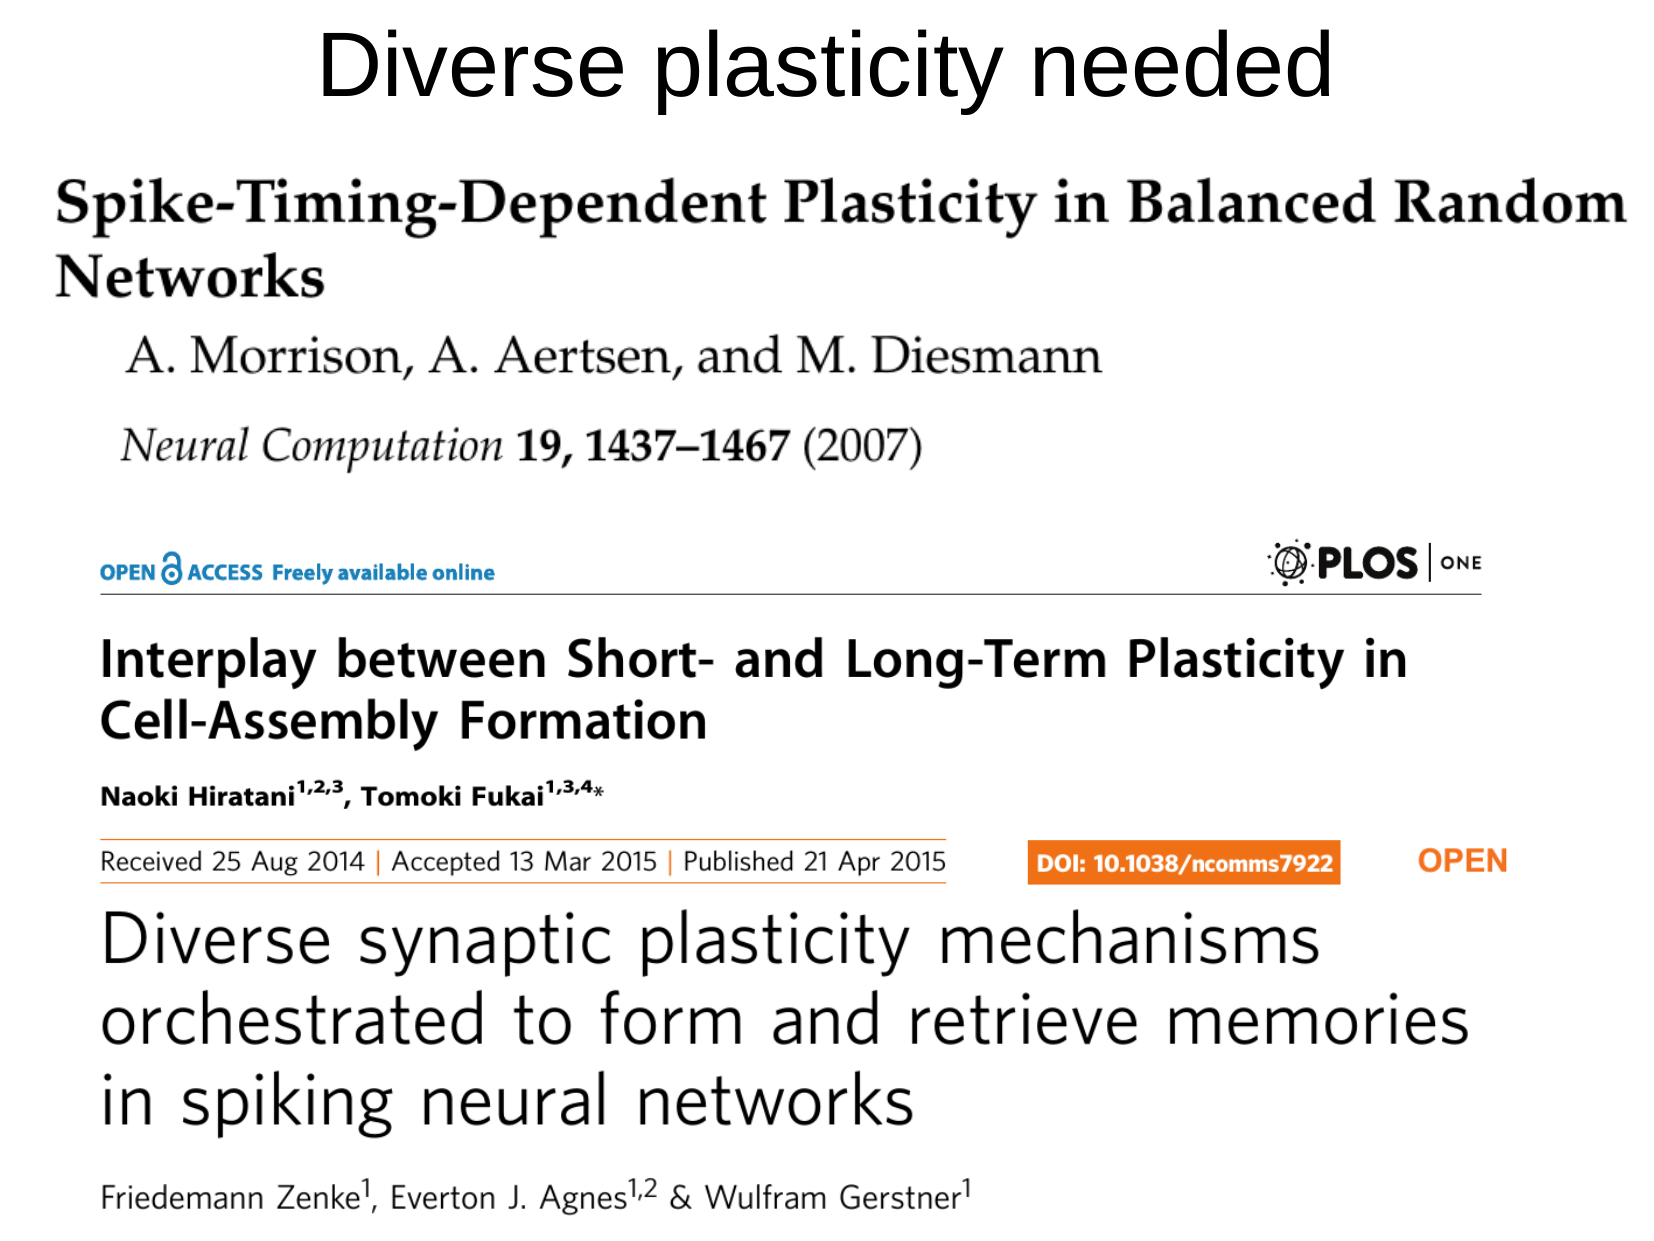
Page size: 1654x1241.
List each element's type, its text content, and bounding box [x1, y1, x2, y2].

picture [84, 825, 1518, 1231]
title Diverse plasticity needed [82, 0, 1571, 152]
picture [102, 399, 955, 497]
picture [79, 517, 1487, 824]
picture [3, 152, 1654, 390]
